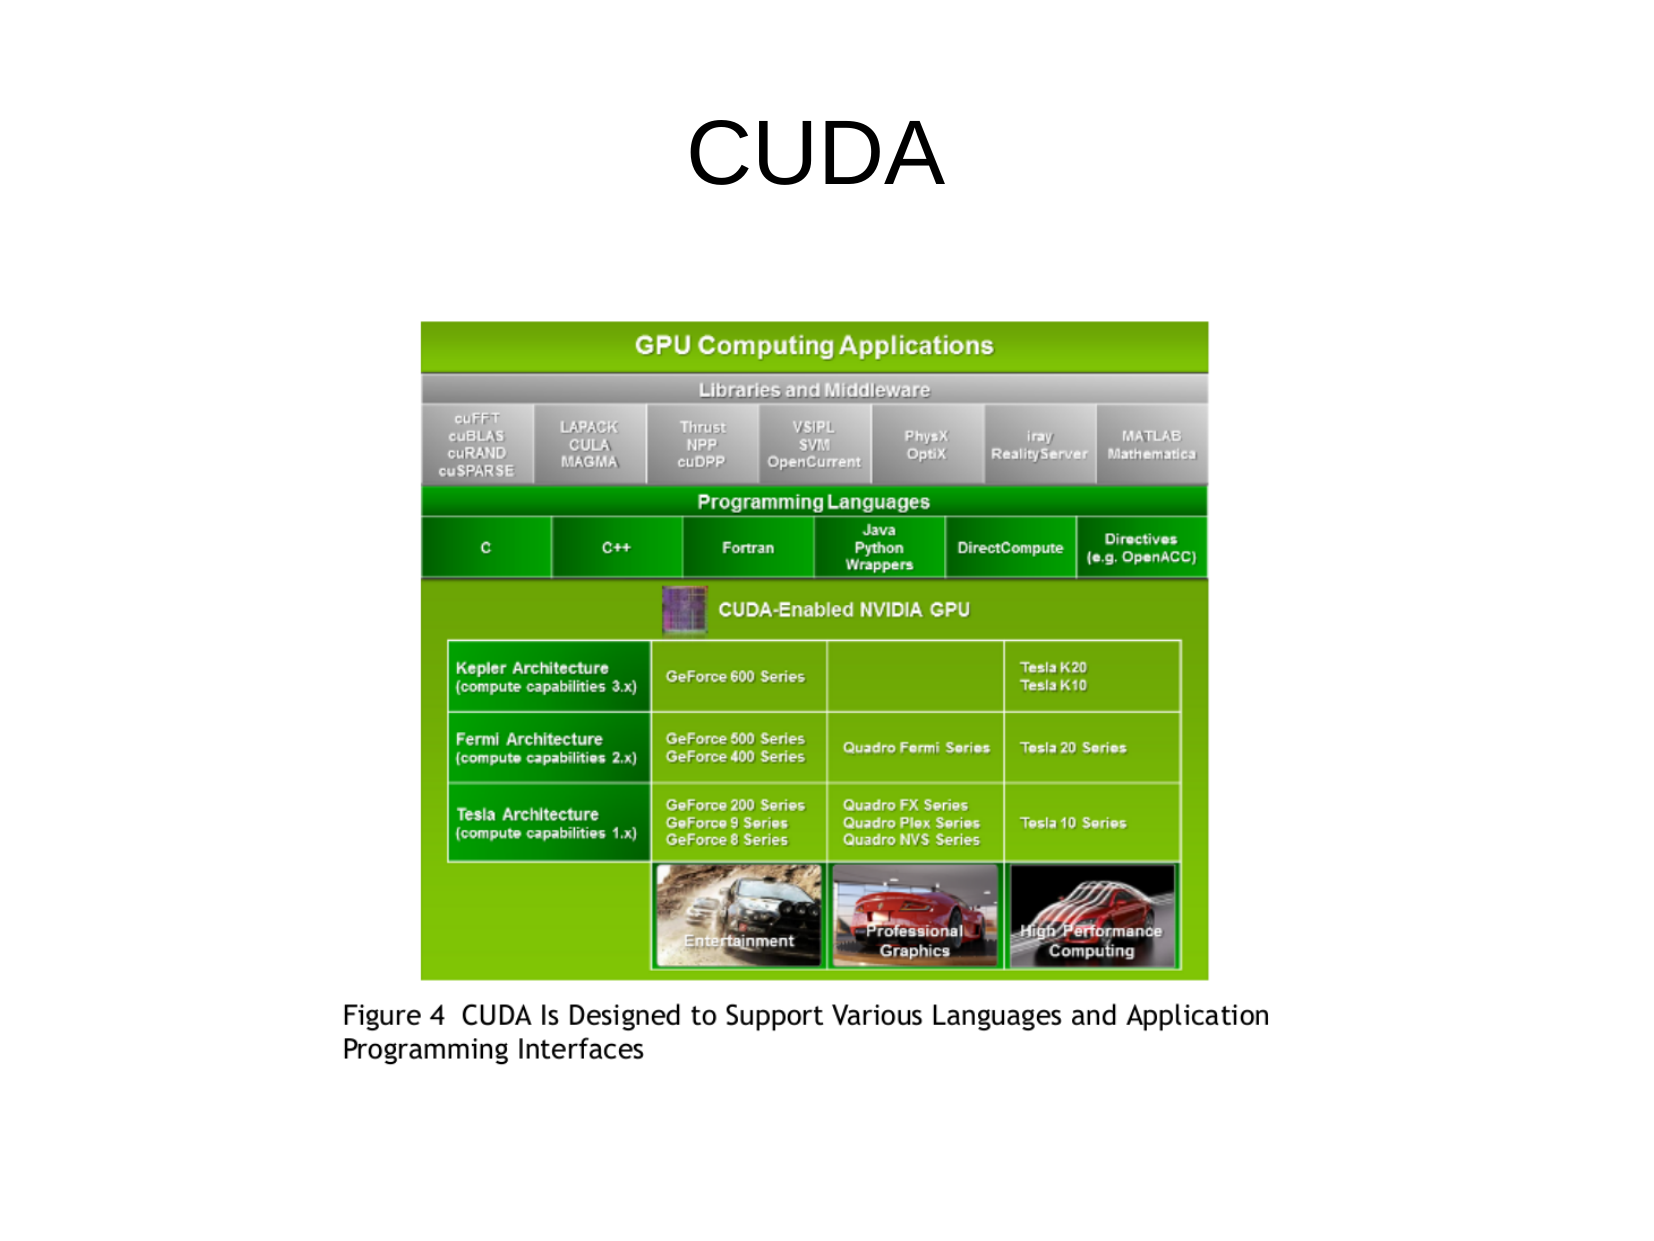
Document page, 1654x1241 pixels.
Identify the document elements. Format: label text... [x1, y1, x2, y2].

picture [285, 290, 1336, 1081]
title CUDA [82, 49, 1571, 257]
